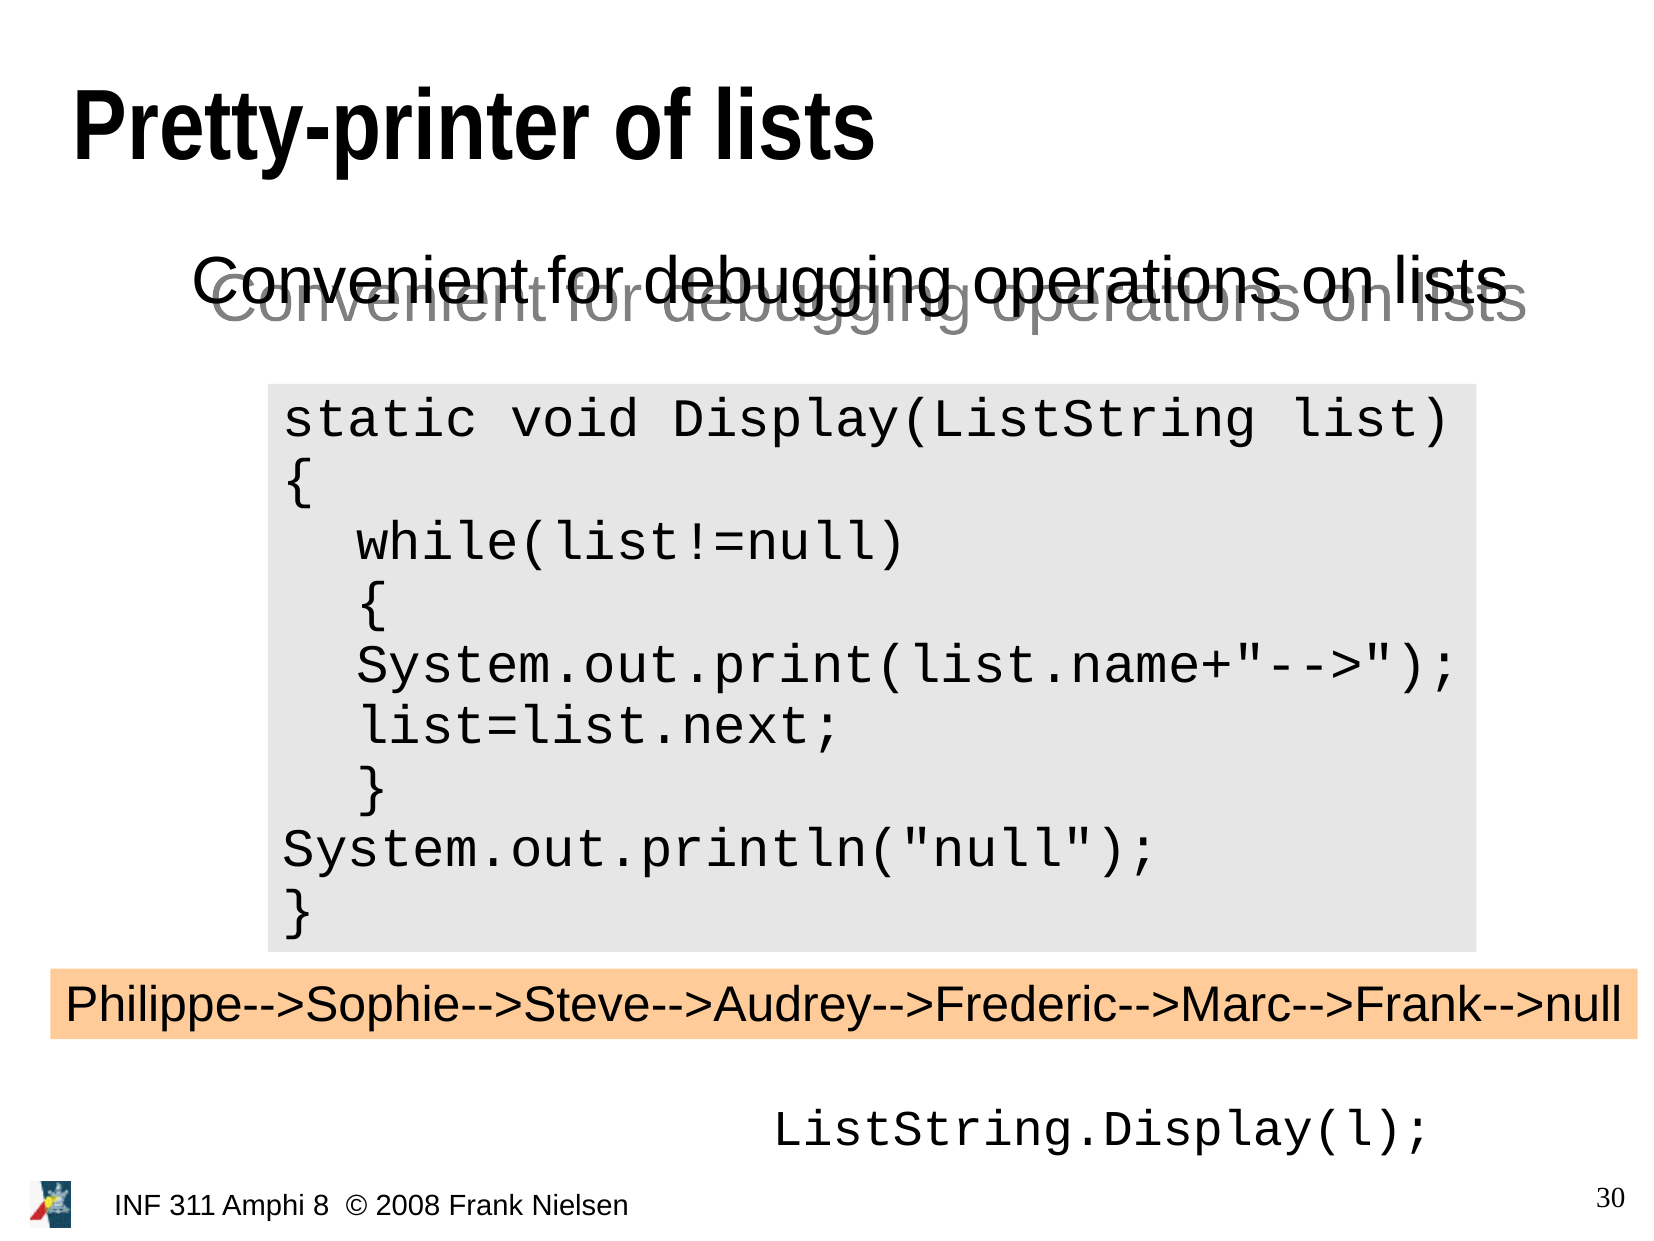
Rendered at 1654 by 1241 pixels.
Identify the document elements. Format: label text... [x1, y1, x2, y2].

text_box static void Display(ListString list) { while(list!=null) { System.out.print(list.name+"-->"); list=list.next; } System.out.println("null"); } [267, 383, 1477, 919]
text_box Convenient for debugging operations on lists [177, 235, 1525, 325]
text_box ListString.Display(l); [684, 1096, 1506, 1165]
picture [29, 1181, 71, 1228]
text_box Philippe-->Sophie-->Steve-->Audrey-->Frederic-->Marc-->Frank-->null [50, 968, 1638, 1040]
text_box Pretty-printer of lists [57, 59, 893, 189]
